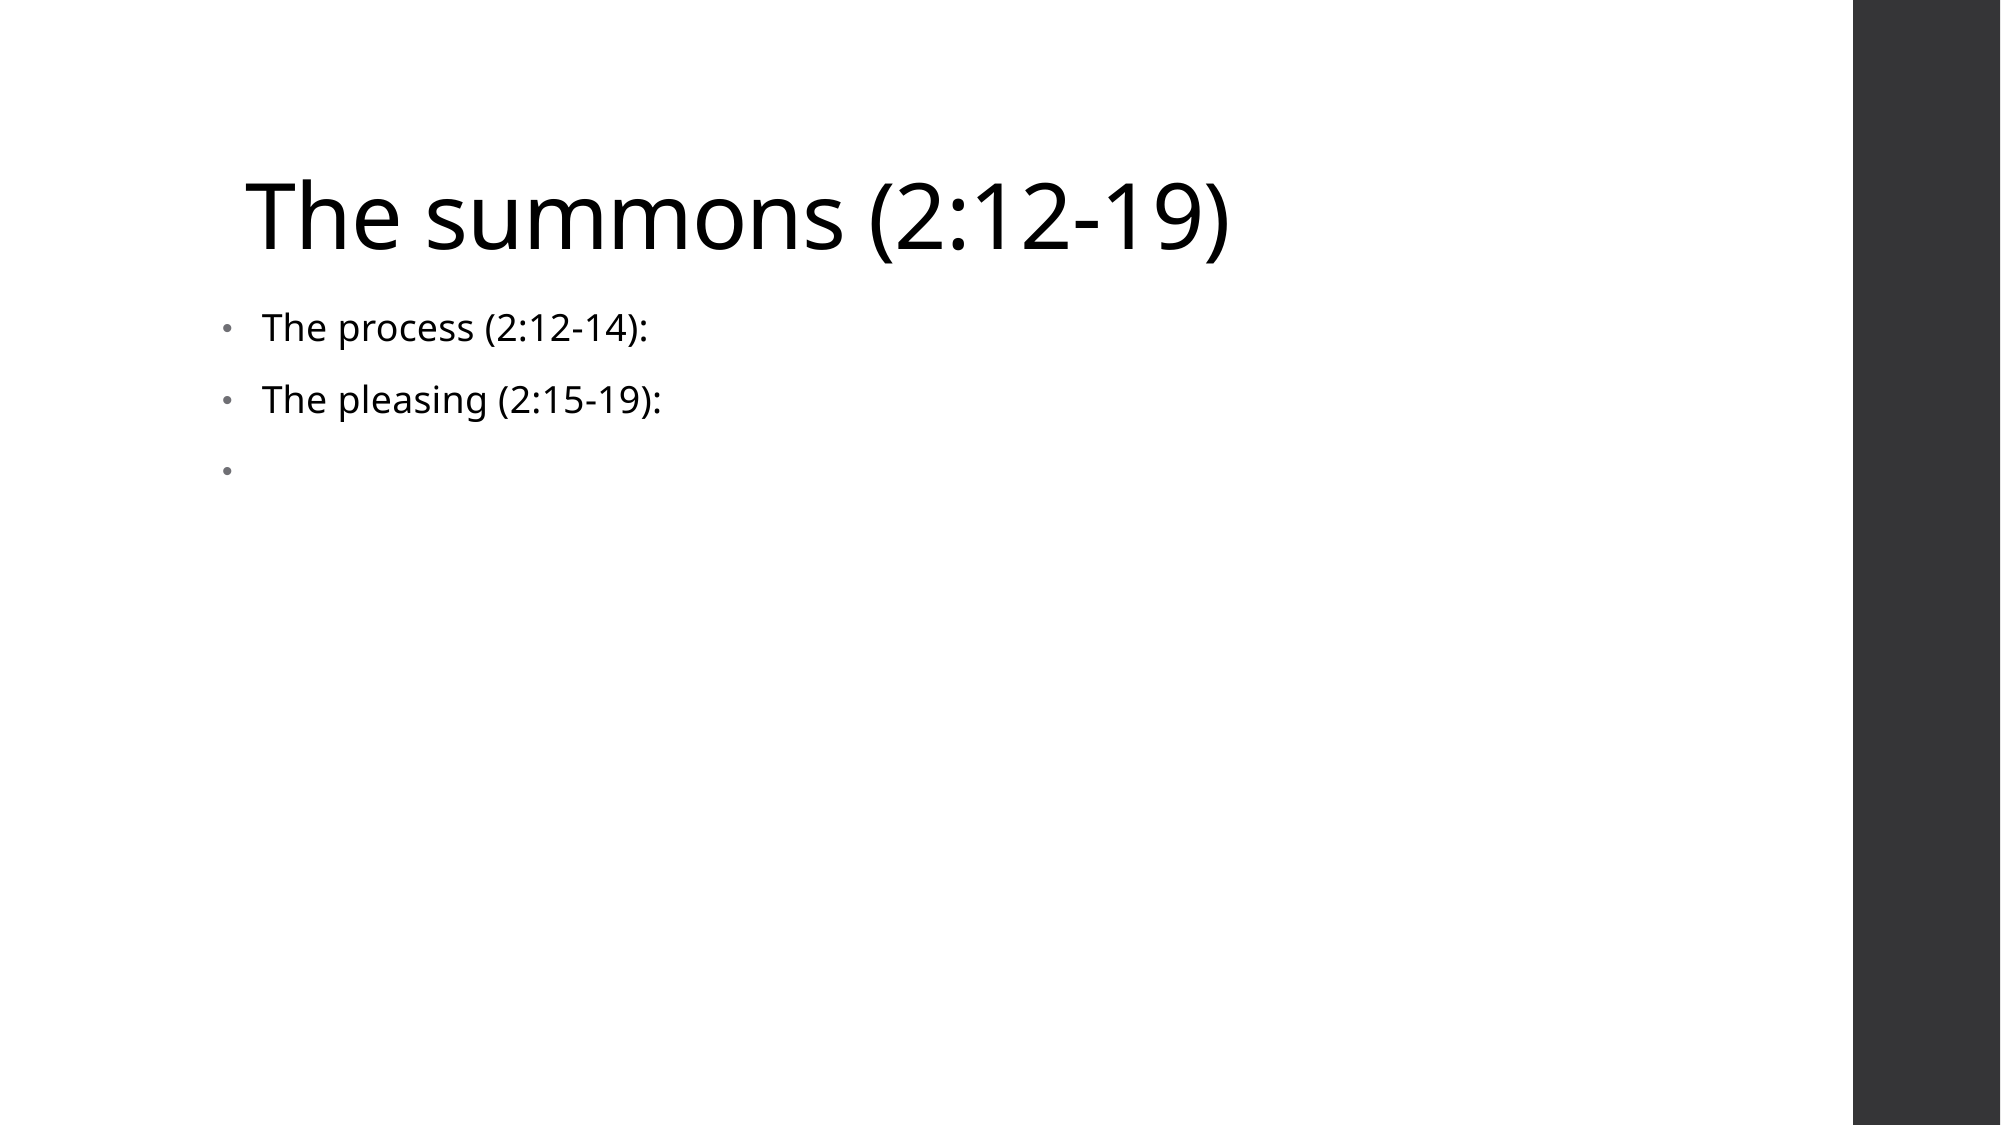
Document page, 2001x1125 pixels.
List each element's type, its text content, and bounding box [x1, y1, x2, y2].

title The summons (2:12-19) [206, 60, 1797, 278]
list The process (2:12-14): The pleasing (2:15-19): [206, 299, 1617, 1014]
